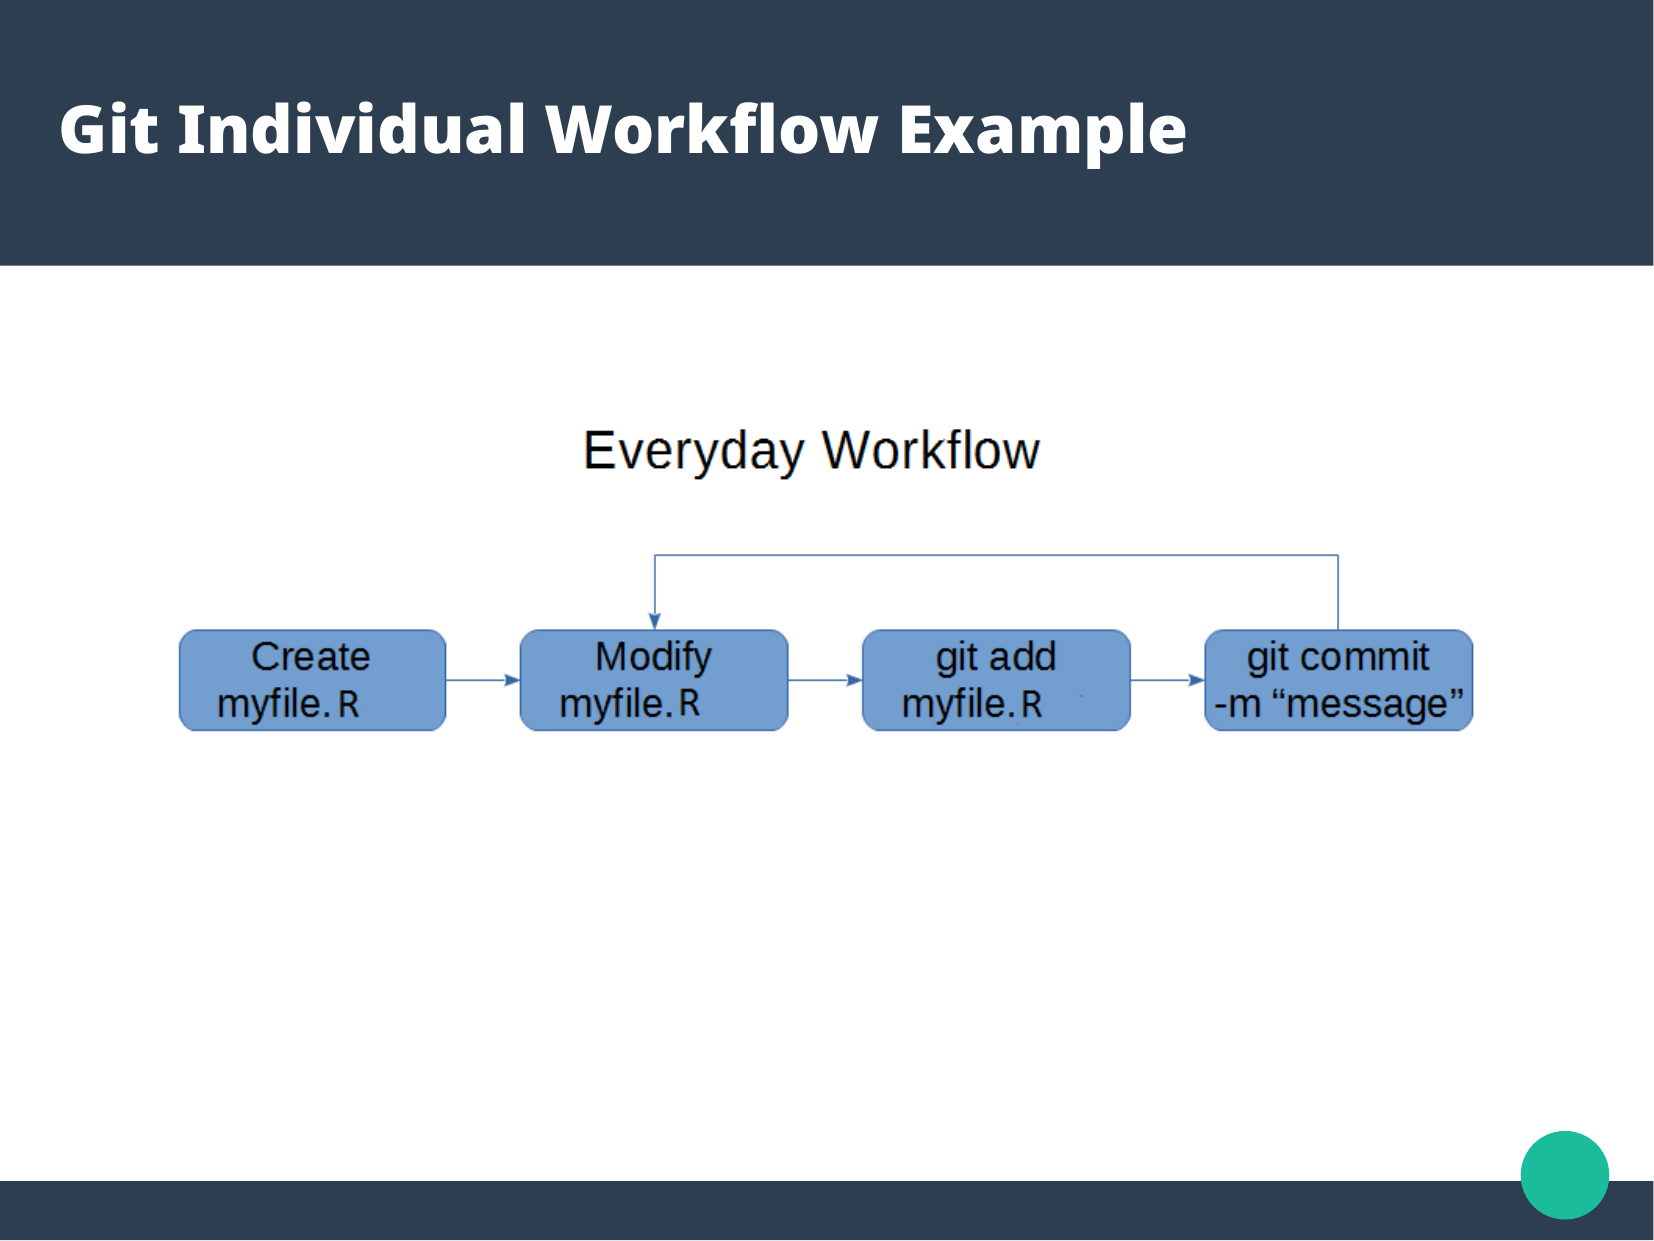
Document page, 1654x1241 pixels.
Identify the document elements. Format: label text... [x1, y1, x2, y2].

title Git Individual Workflow Example [59, 49, 1595, 207]
picture [62, 281, 1608, 969]
